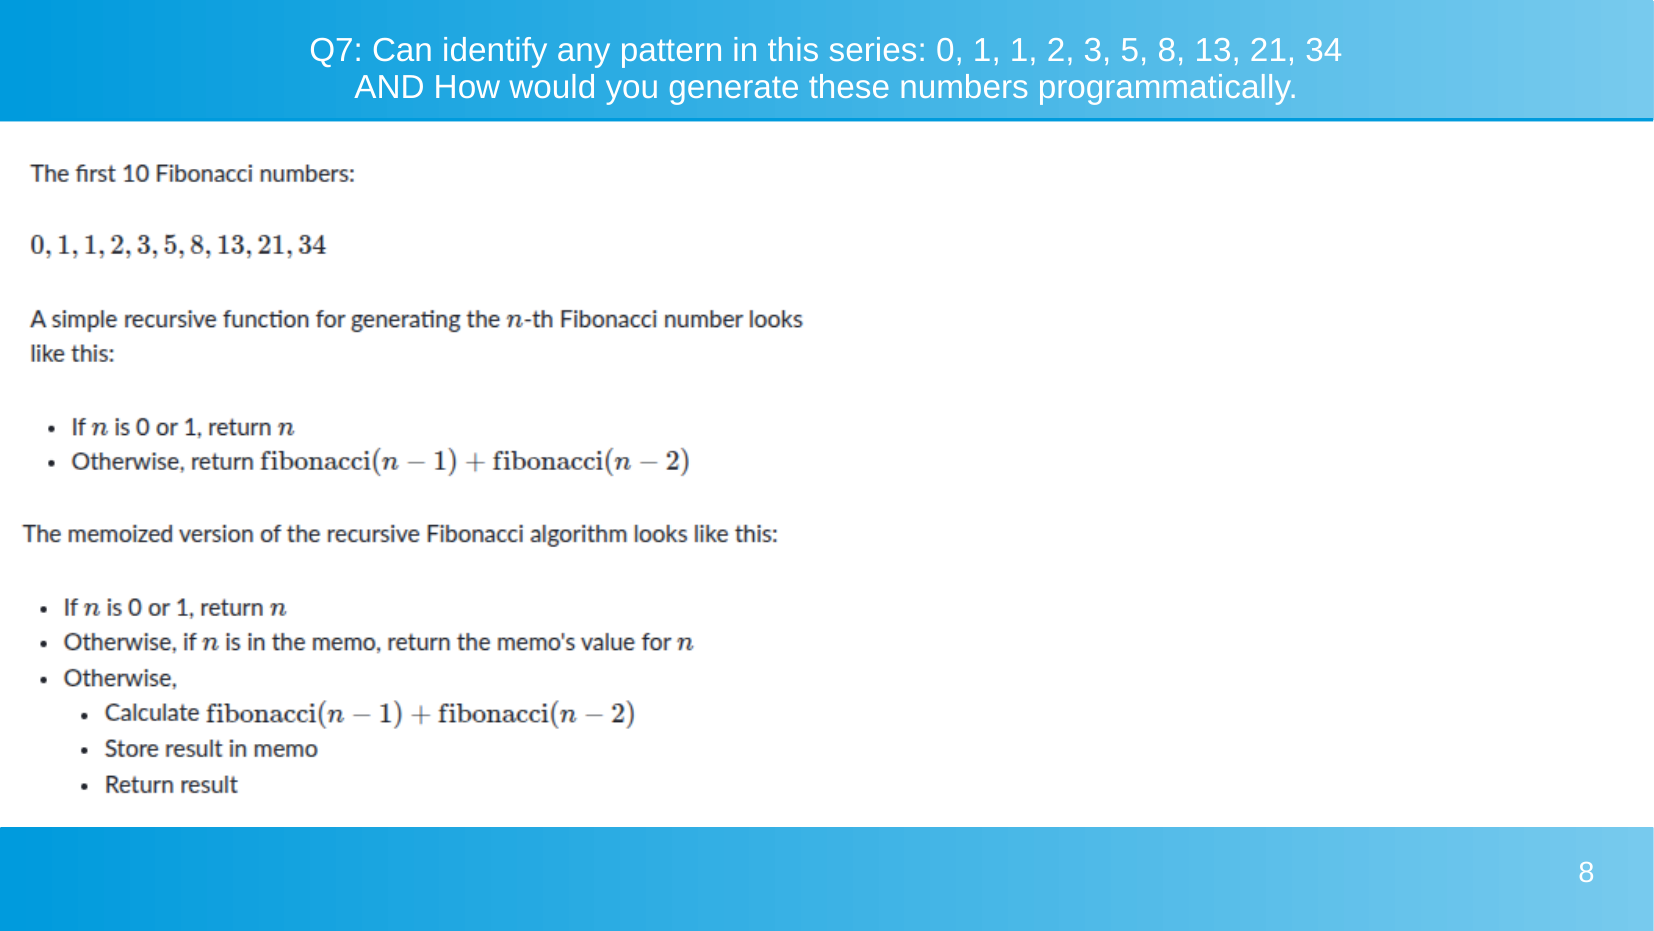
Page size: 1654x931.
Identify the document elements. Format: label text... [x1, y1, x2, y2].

title Q7: Can identify any pattern in this series: 0, 1, 1, 2, 3, 5, 8, 13, 21, 34 AND How would you generate these numbers programmatically. [59, 29, 1595, 108]
picture [11, 511, 789, 812]
picture [11, 132, 844, 506]
